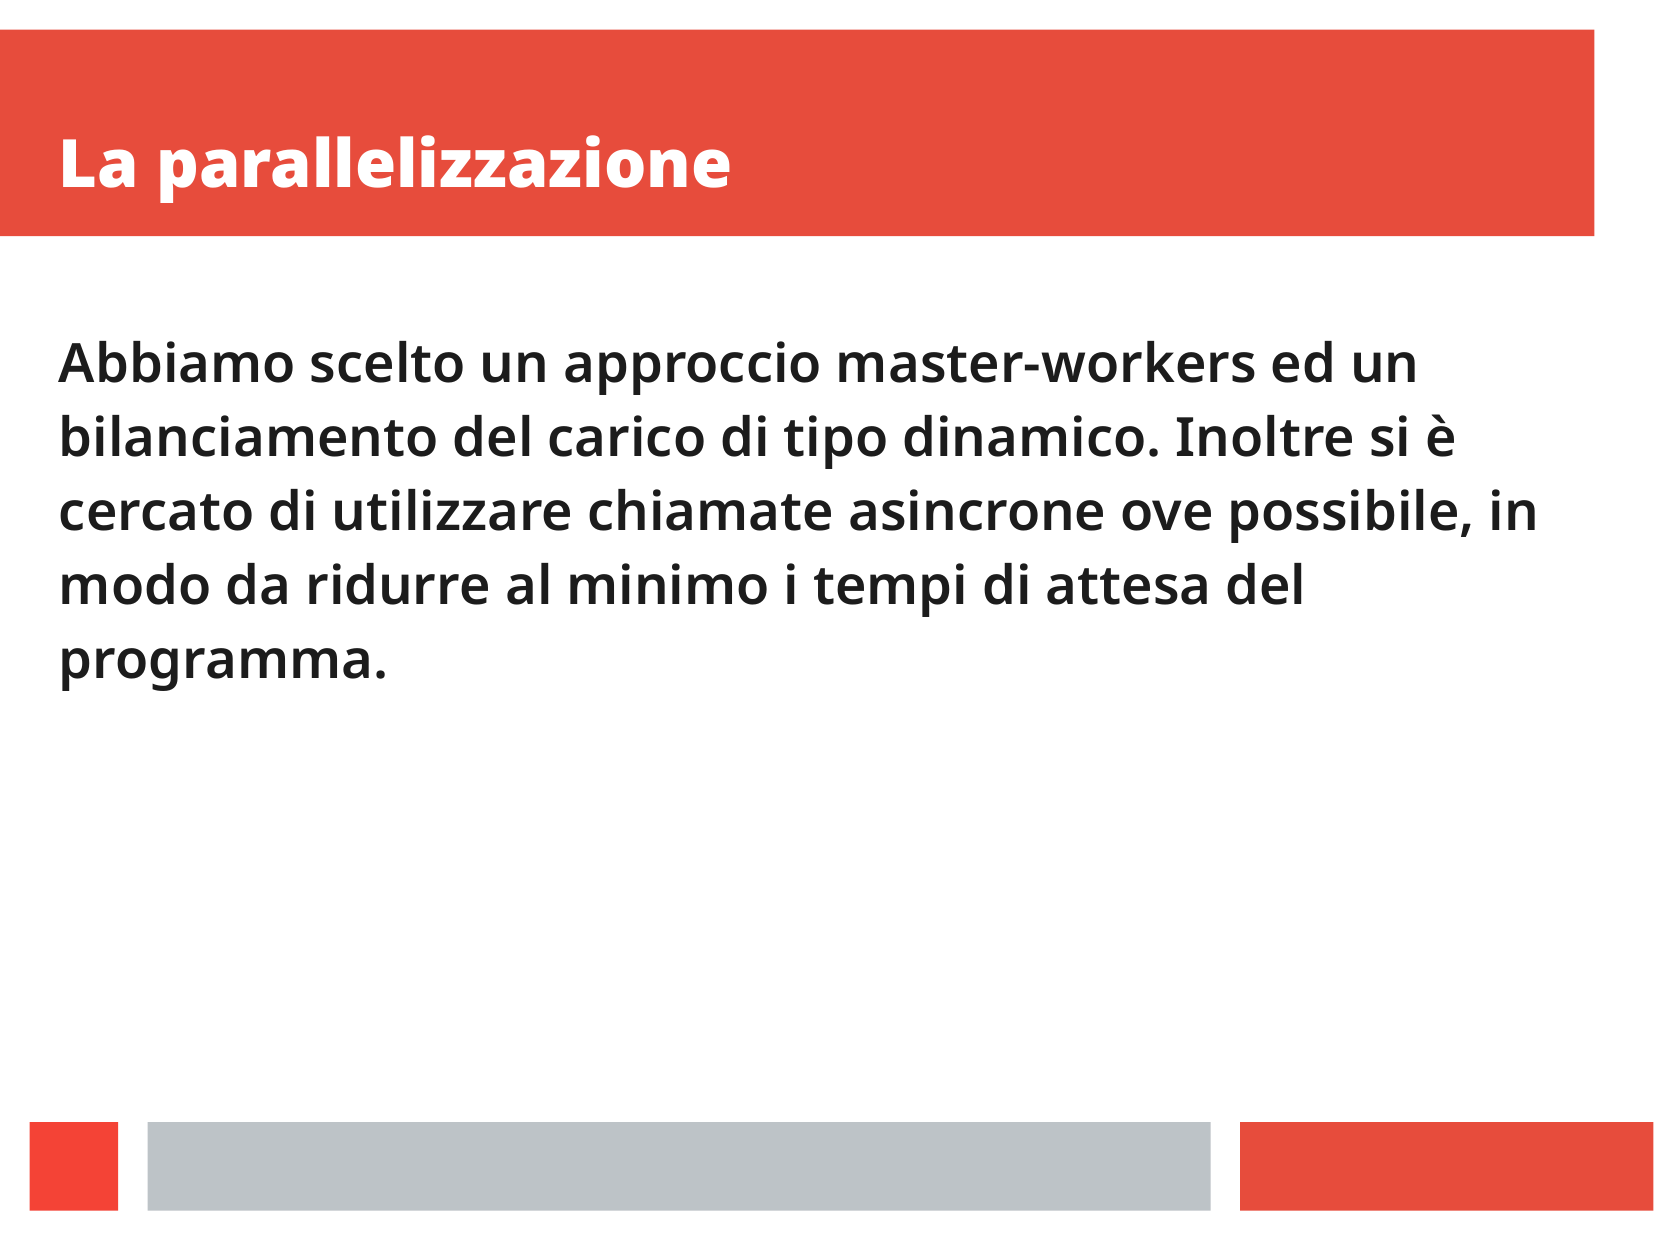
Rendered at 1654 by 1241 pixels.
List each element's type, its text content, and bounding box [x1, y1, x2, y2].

title La parallelizzazione [59, 59, 1595, 207]
list Abbiamo scelto un approccio master-workers ed un bilanciamento del carico di tipo dinamico. Inoltre si è cercato di utilizzare chiamate asincrone ove possibile, in modo da ridurre al minimo i tempi di attesa del programma. [59, 324, 1565, 1093]
